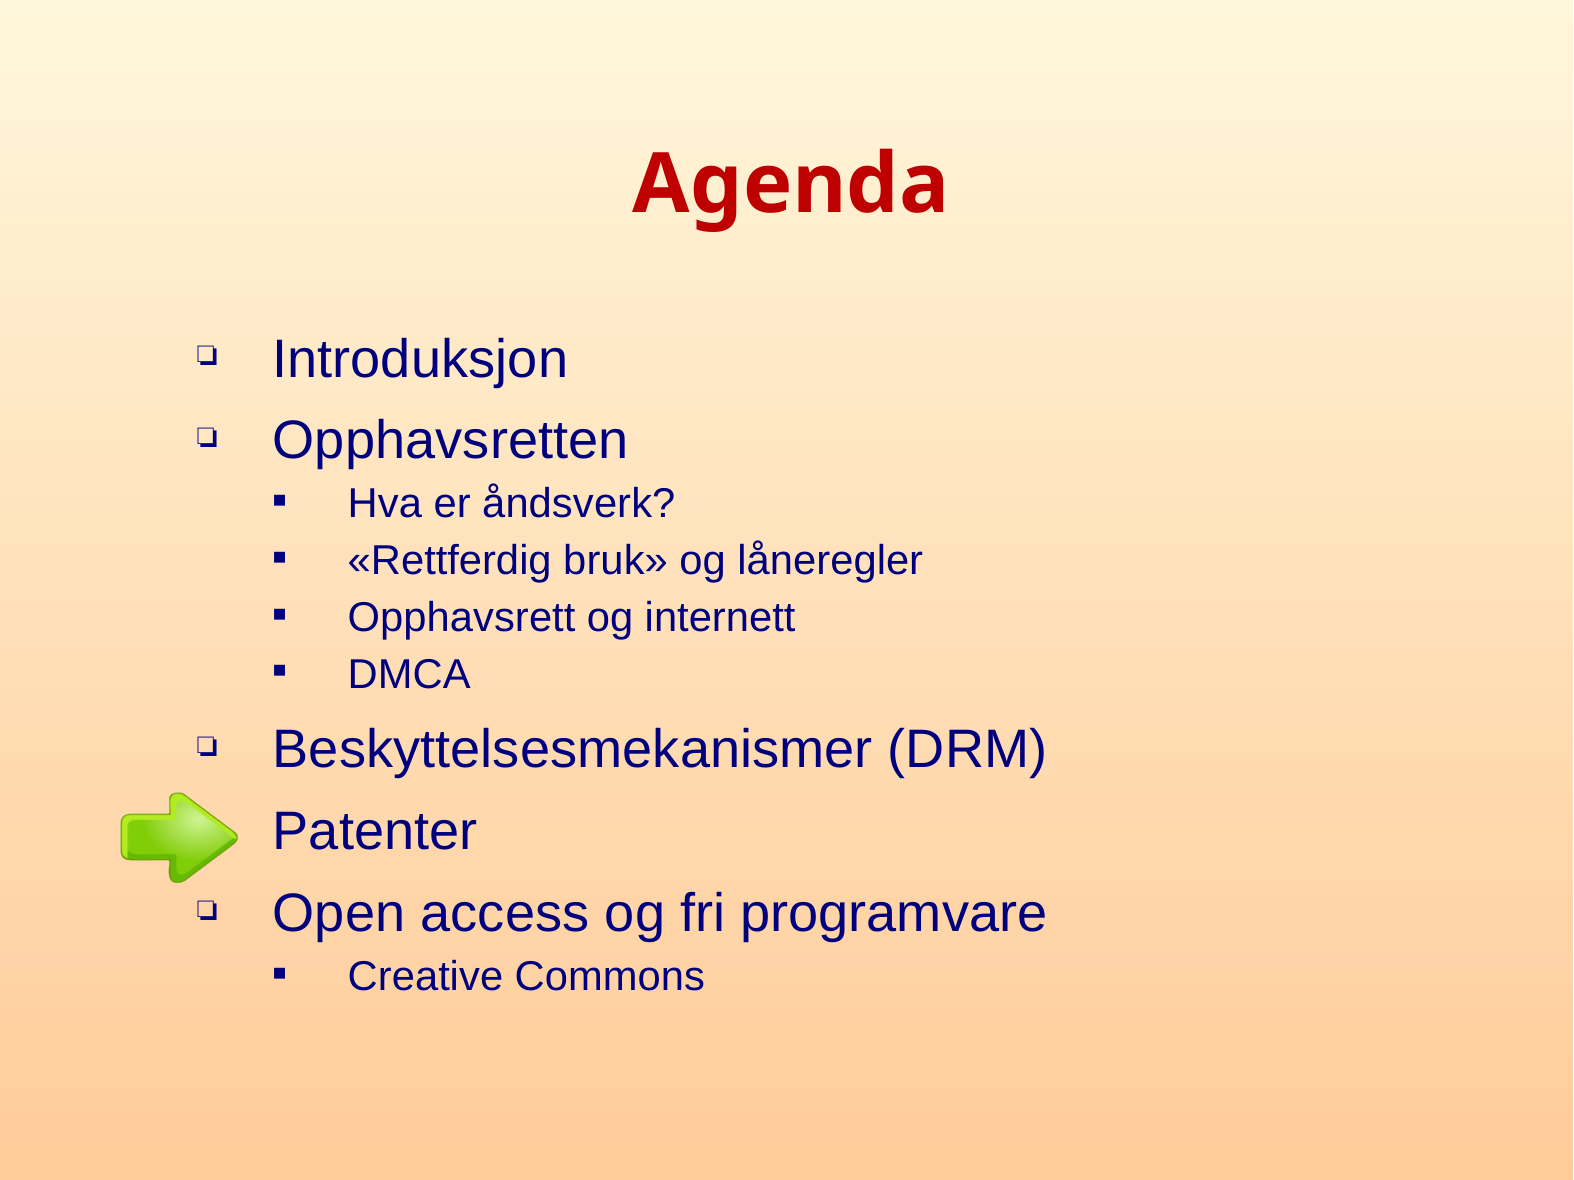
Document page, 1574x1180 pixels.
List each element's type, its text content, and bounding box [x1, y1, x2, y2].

list Introduksjon Opphavsretten Hva er åndsverk? «Rettferdig bruk» og låneregler Opphavsrett og internett DMCA Beskyttelsesmekanismer (DRM) Patenter Open access og fri programvare Creative Commons [197, 334, 1574, 1169]
title Agenda [39, 54, 1543, 309]
picture [120, 792, 238, 883]
